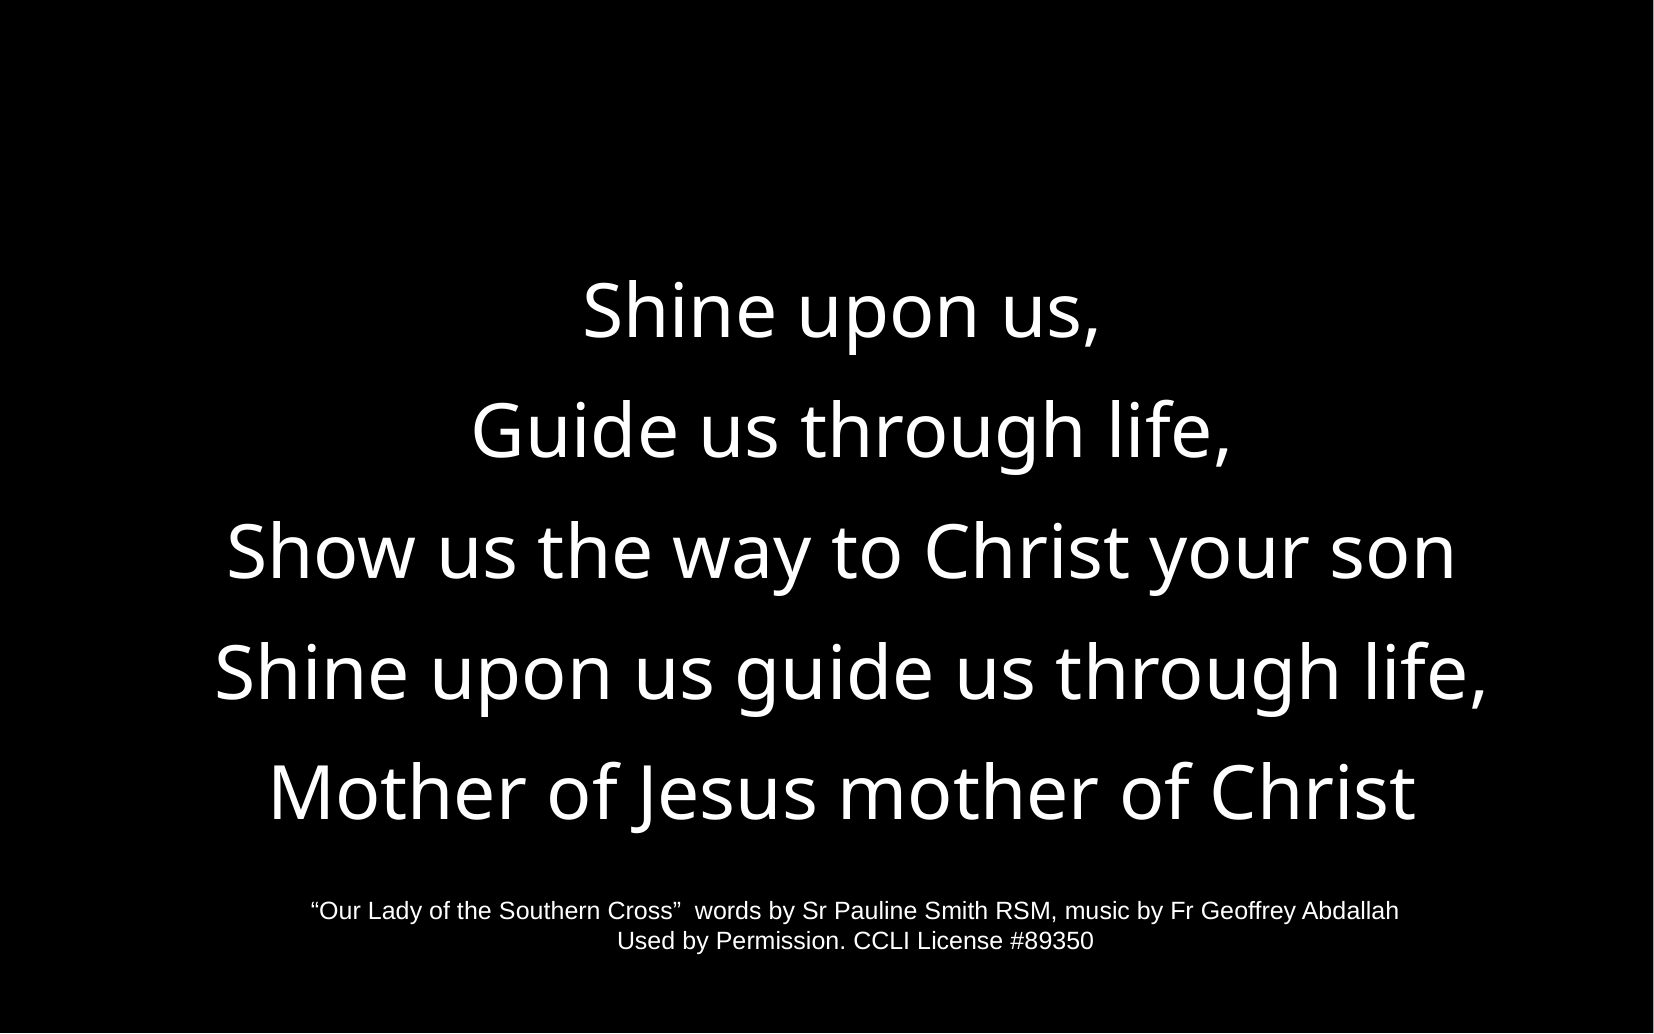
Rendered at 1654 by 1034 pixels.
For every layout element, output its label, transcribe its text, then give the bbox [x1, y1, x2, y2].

list Shine upon us, Guide us through life, Show us the way to Christ your son Shine upon us guide us through life, Mother of Jesus mother of Christ [0, 255, 1653, 855]
text_box “Our Lady of the Southern Cross” words by Sr Pauline Smith RSM, music by Fr Geoffrey Abdallah Used by Permission. CCLI License #89350 [141, 886, 1571, 962]
